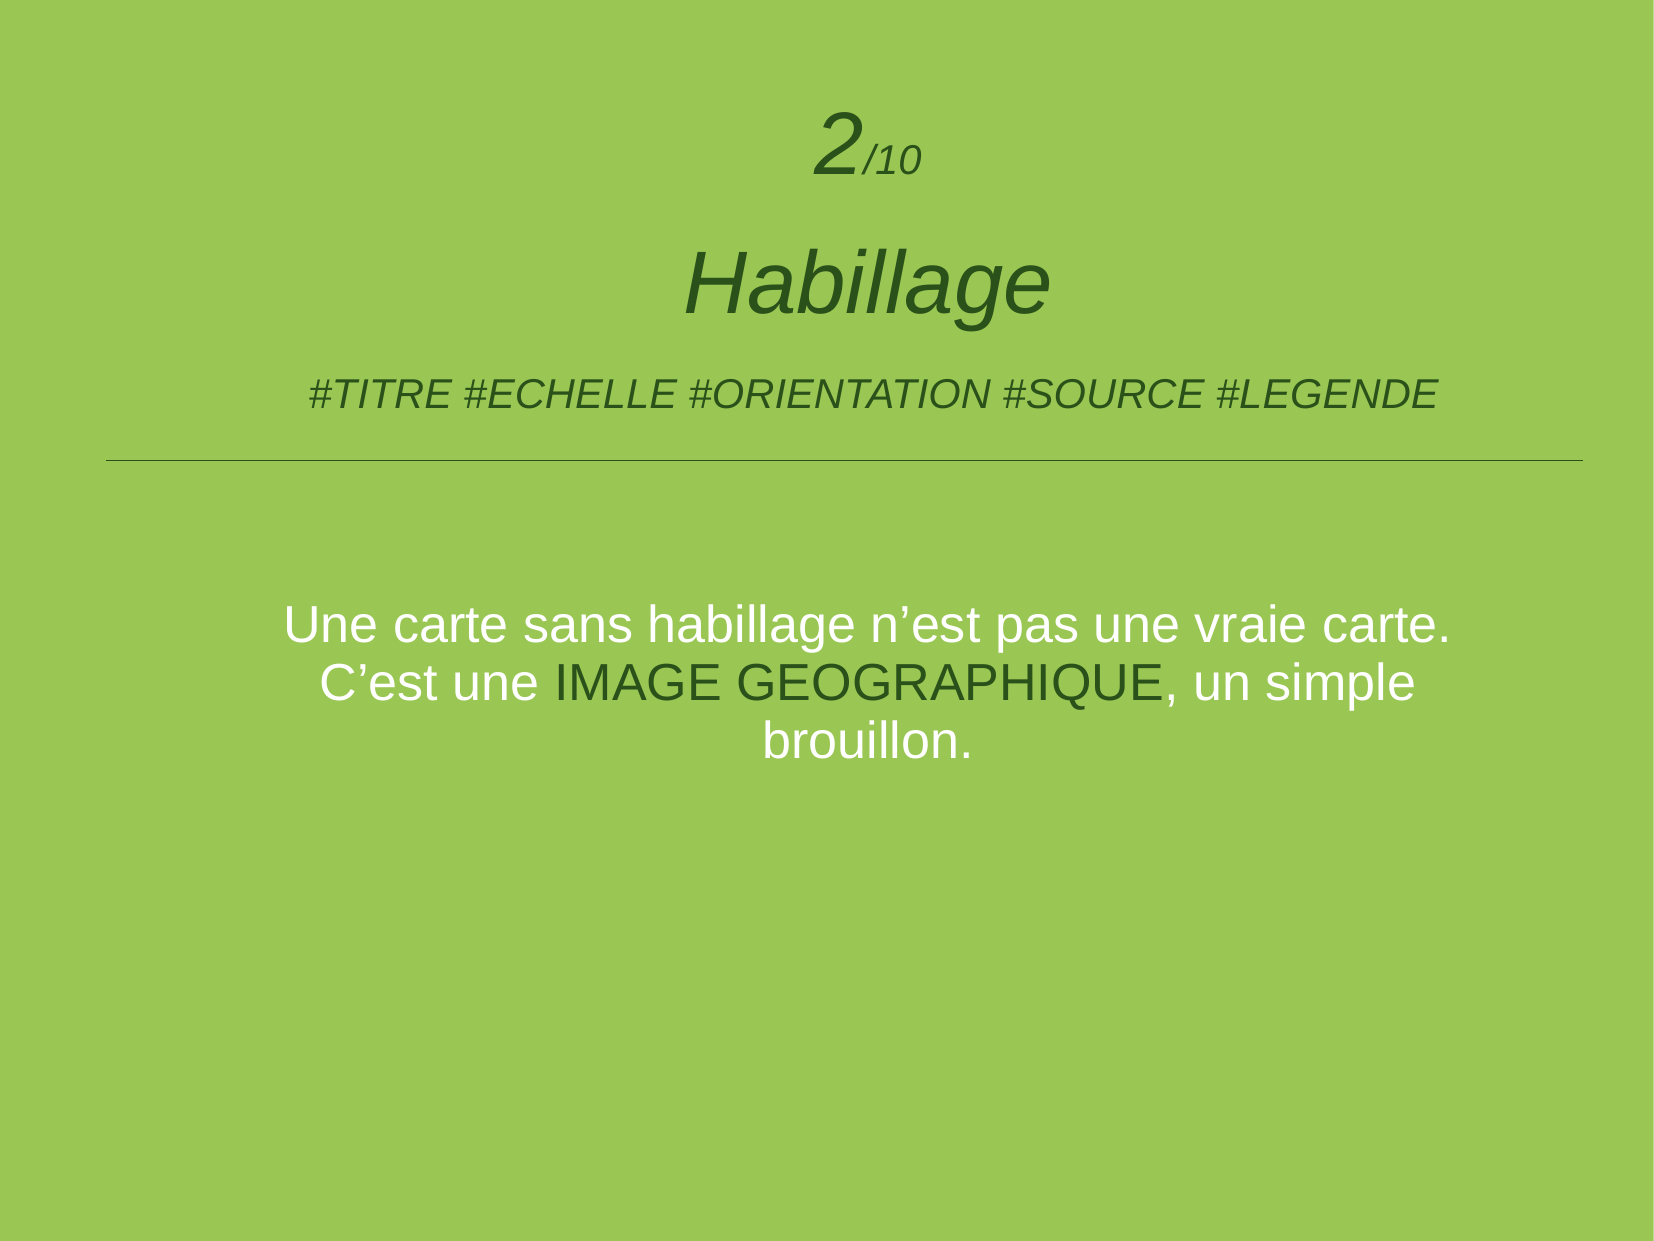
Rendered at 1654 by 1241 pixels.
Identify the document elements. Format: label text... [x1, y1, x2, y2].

list 2/10 Habillage #TITRE #ECHELLE #ORIENTATION #SOURCE #LEGENDE Une carte sans habillage n’est pas une vraie carte. C’est une IMAGE GEOGRAPHIQUE, un simple brouillon. [271, 94, 1465, 460]
list 2/10 Habillage #TITRE #ECHELLE #ORIENTATION #SOURCE #LEGENDE Une carte sans habillage n’est pas une vraie carte. C’est une IMAGE GEOGRAPHIQUE, un simple brouillon. [271, 461, 1465, 1193]
